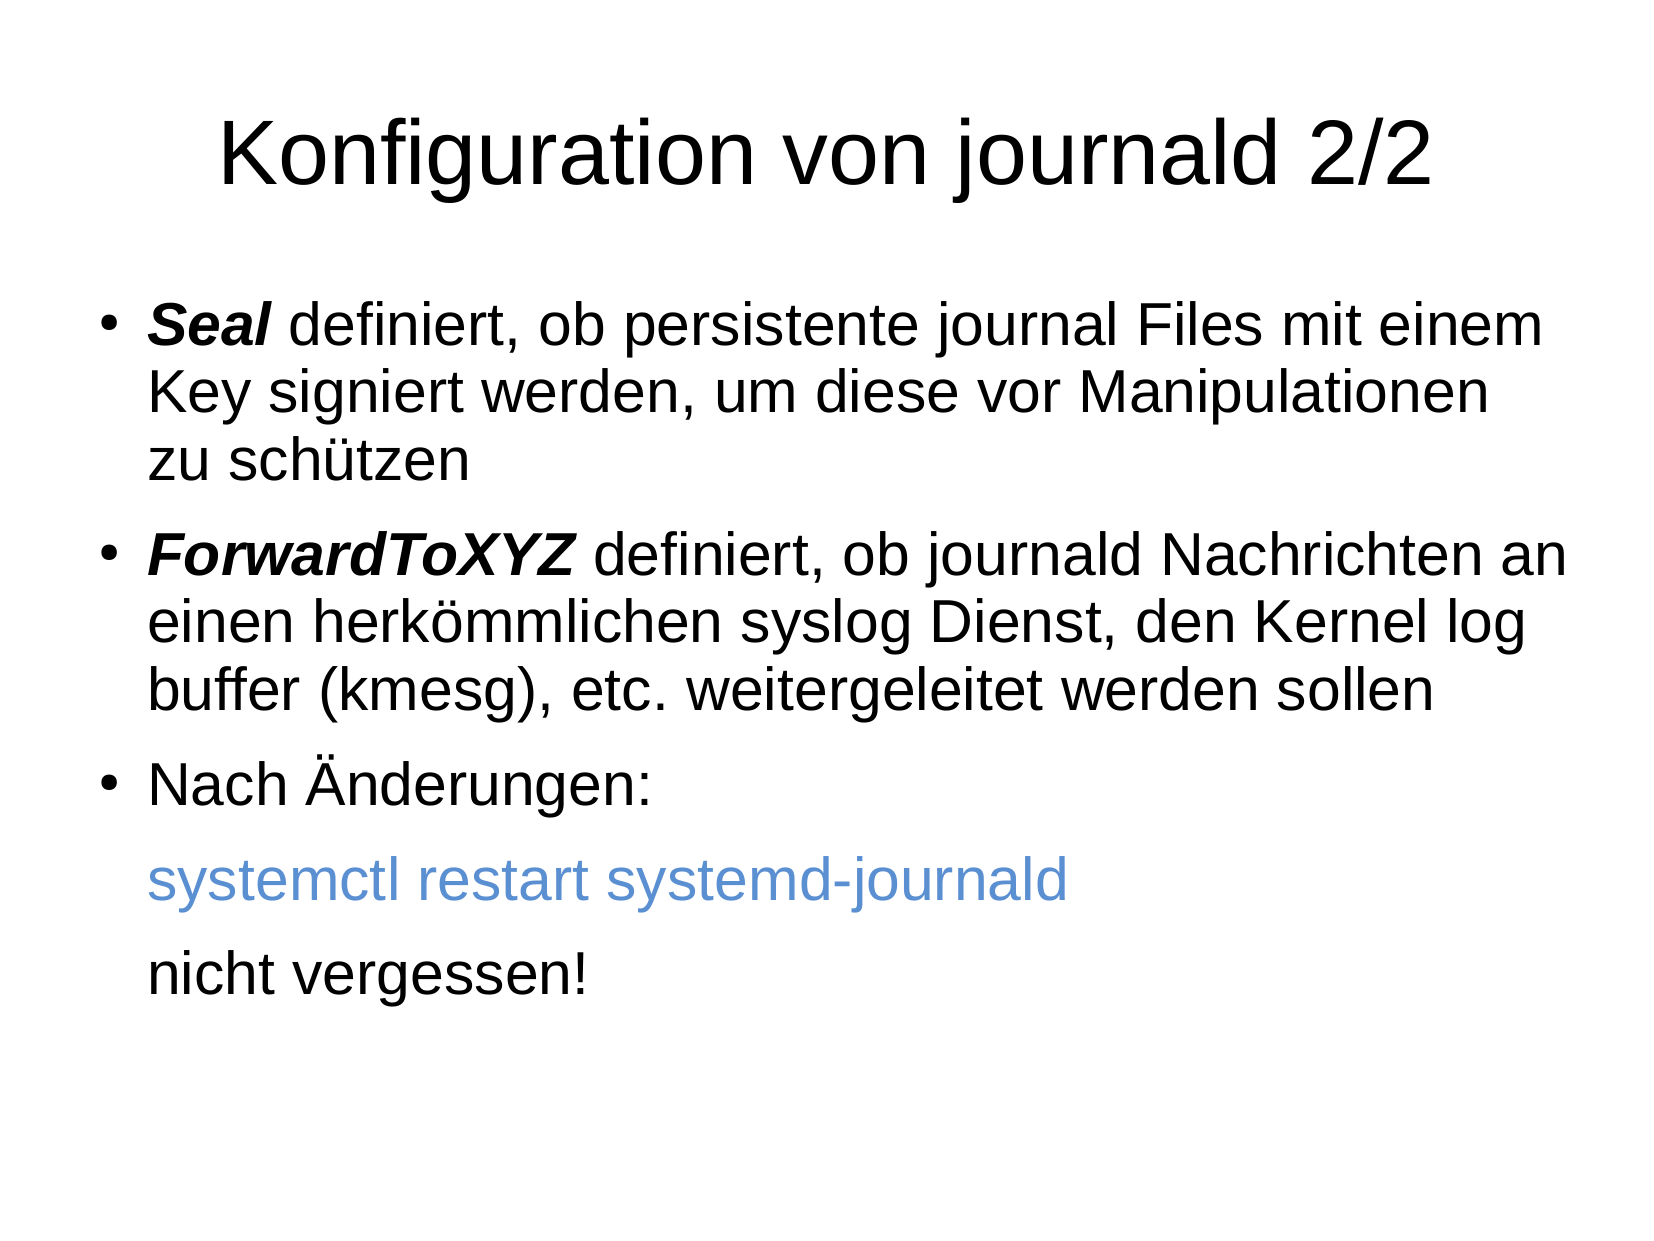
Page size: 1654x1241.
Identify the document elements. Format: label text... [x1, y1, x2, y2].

list Seal definiert, ob persistente journal Files mit einem Key signiert werden, um diese vor Manipulationen zu schützen ForwardToXYZ definiert, ob journald Nachrichten an einen herkömmlichen syslog Dienst, den Kernel log buffer (kmesg), etc. weitergeleitet werden sollen Nach Änderungen: systemctl restart systemd-journald nicht vergessen! [82, 290, 1571, 1010]
title Konfiguration von journald 2/2 [82, 49, 1571, 257]
